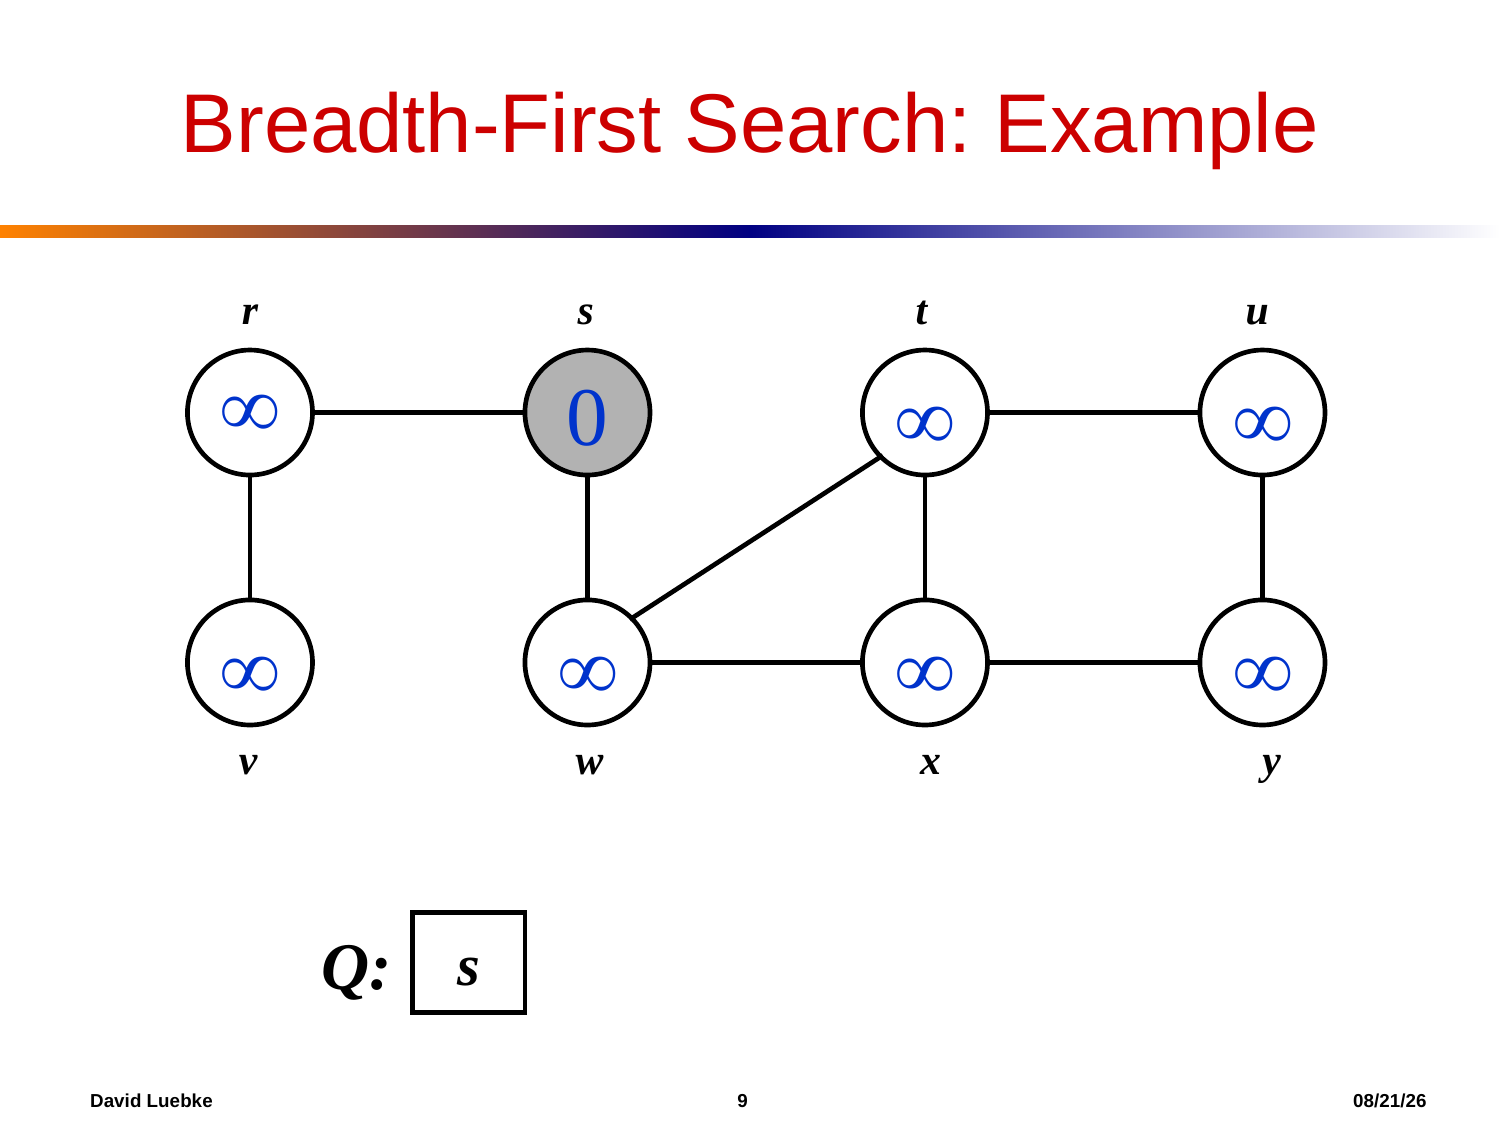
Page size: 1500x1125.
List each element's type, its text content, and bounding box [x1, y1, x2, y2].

text_box t [900, 275, 942, 341]
text_box  [862, 600, 988, 725]
text_box s [413, 912, 525, 1013]
text_box  [187, 350, 313, 475]
text_box David Luebke <number> 03/10/19 [75, 1074, 1426, 1125]
text_box  [1200, 350, 1326, 475]
text_box  [524, 600, 650, 725]
text_box s [562, 275, 609, 341]
text_box x [905, 725, 956, 791]
text_box r [227, 275, 273, 341]
text_box u [1230, 275, 1284, 341]
text_box y [1247, 725, 1296, 791]
text_box  [1200, 600, 1326, 725]
text_box  [187, 600, 313, 725]
text_box w [560, 725, 619, 791]
text_box 0 [525, 350, 651, 475]
text_box v [224, 725, 273, 791]
text_box  [862, 350, 988, 475]
text_box Q: [299, 912, 413, 1013]
title Breadth-First Search: Example [75, 37, 1426, 201]
